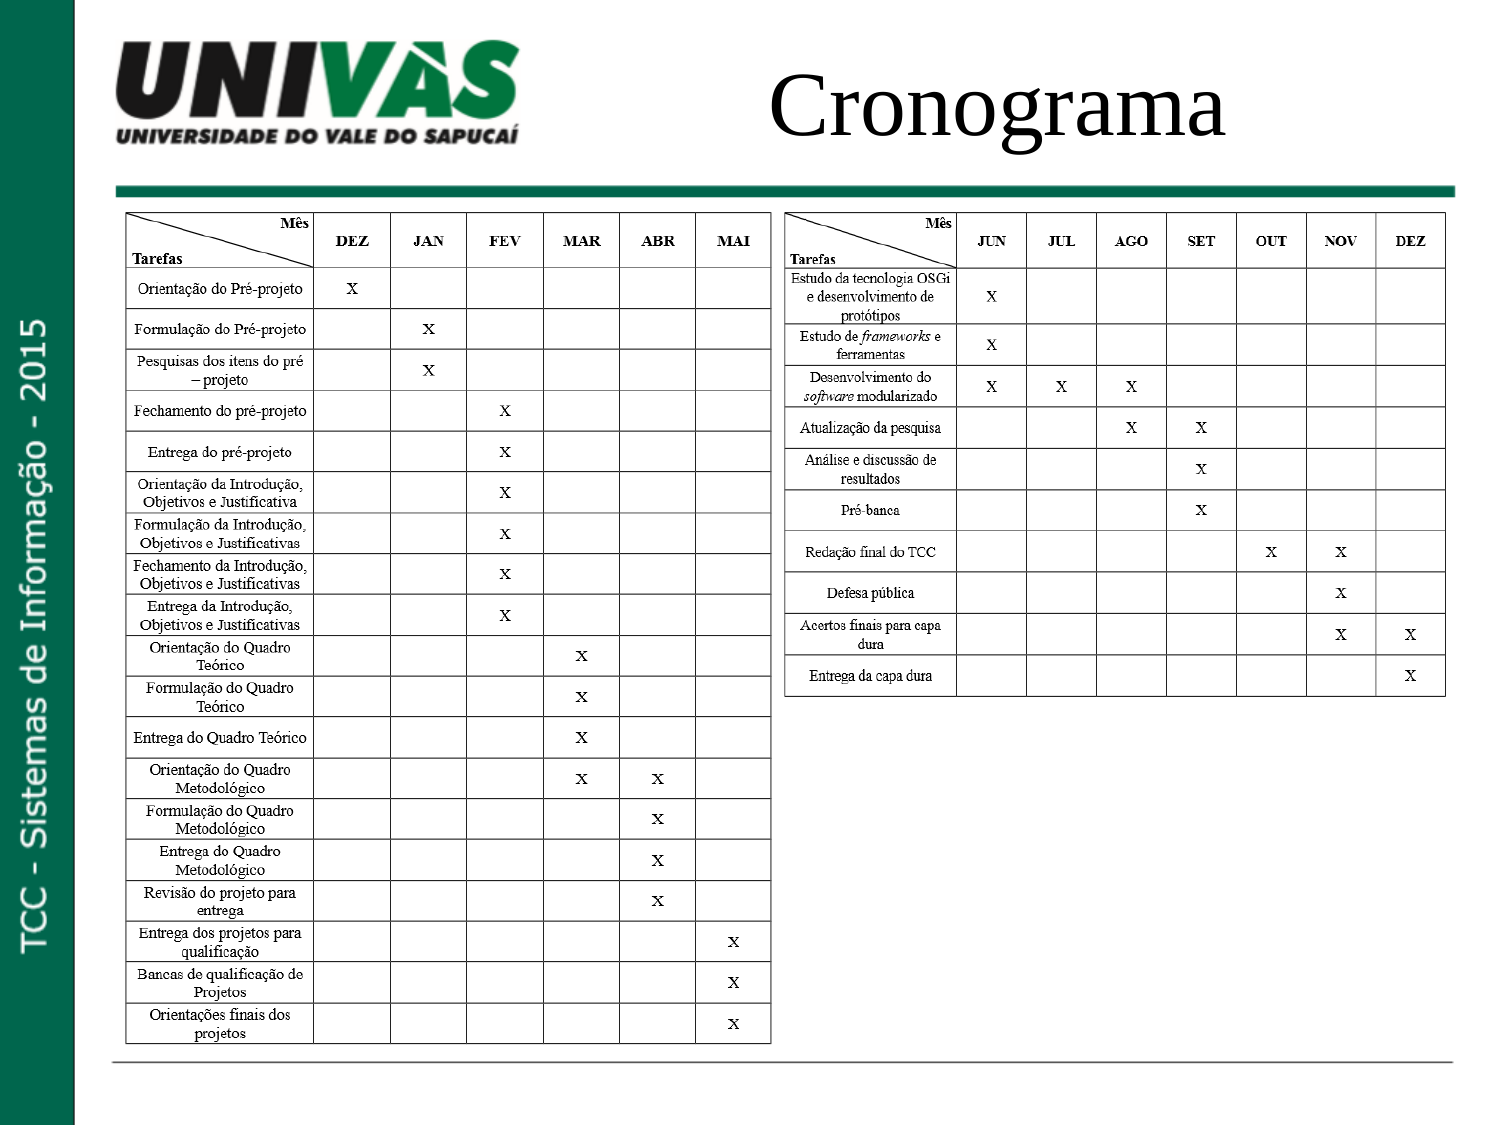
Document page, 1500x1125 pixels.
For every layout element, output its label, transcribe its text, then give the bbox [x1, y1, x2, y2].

title Cronograma [543, 23, 1454, 174]
picture [0, 0, 1500, 1125]
